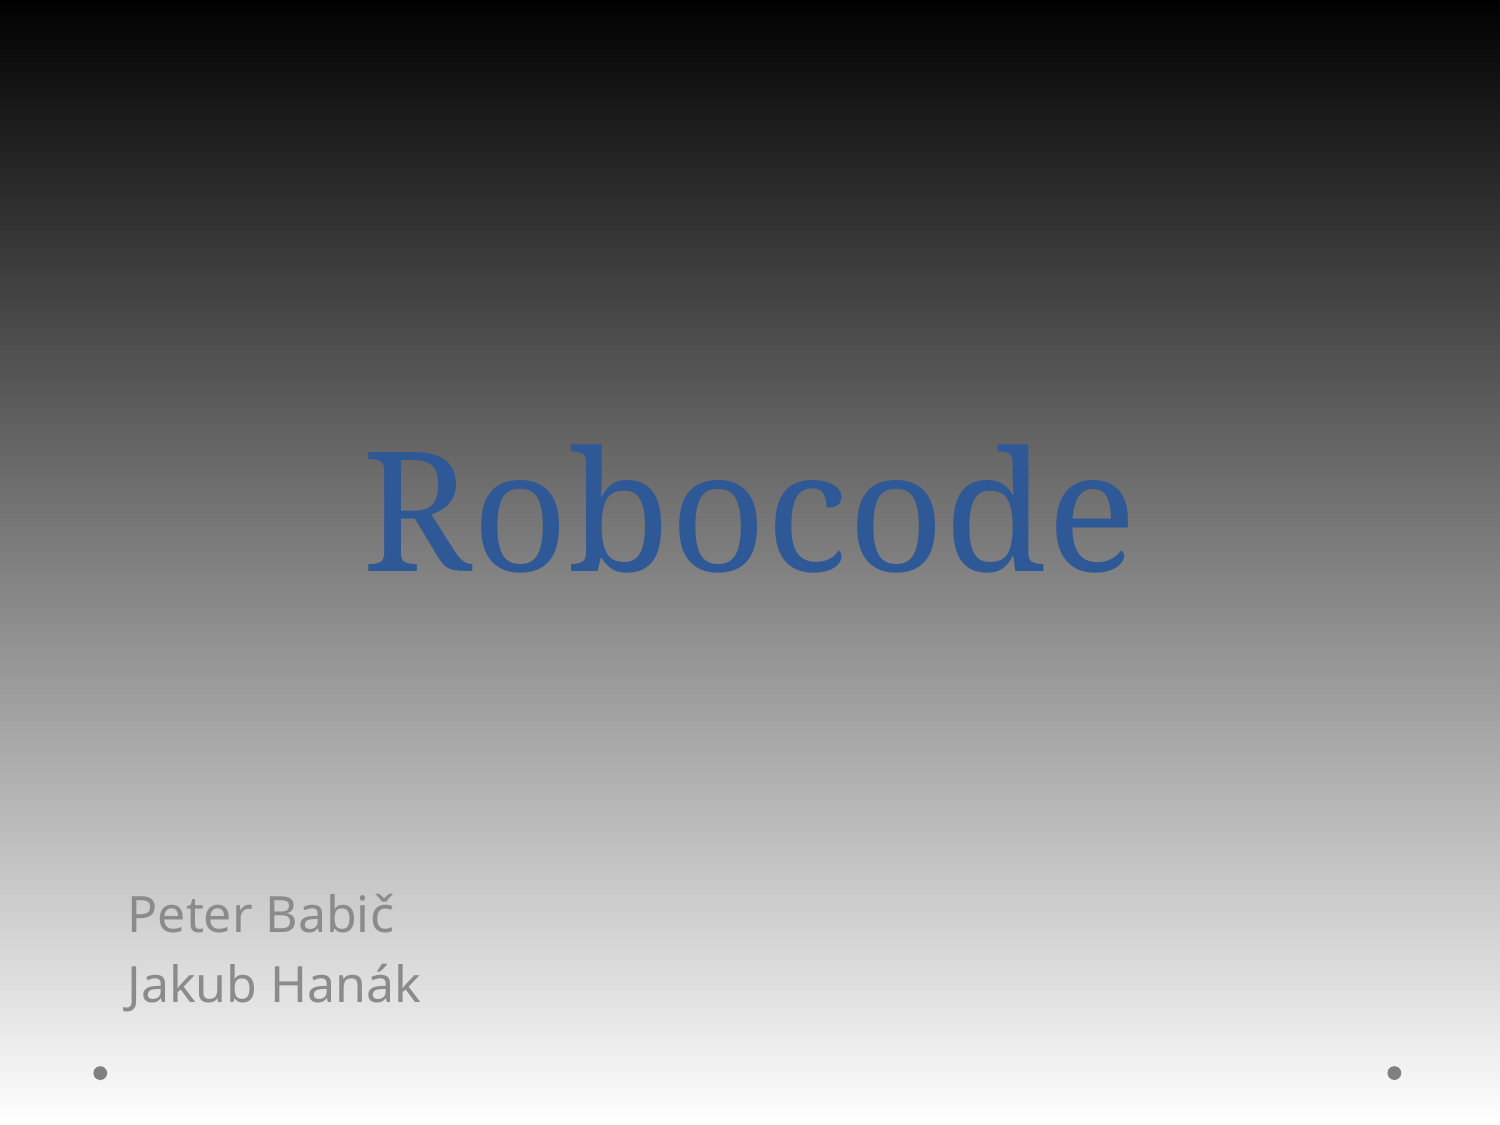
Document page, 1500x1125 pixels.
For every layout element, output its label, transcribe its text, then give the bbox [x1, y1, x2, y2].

title Robocode [112, 350, 1388, 613]
subtitle Peter Babič Jakub Hanák [112, 875, 1163, 1075]
